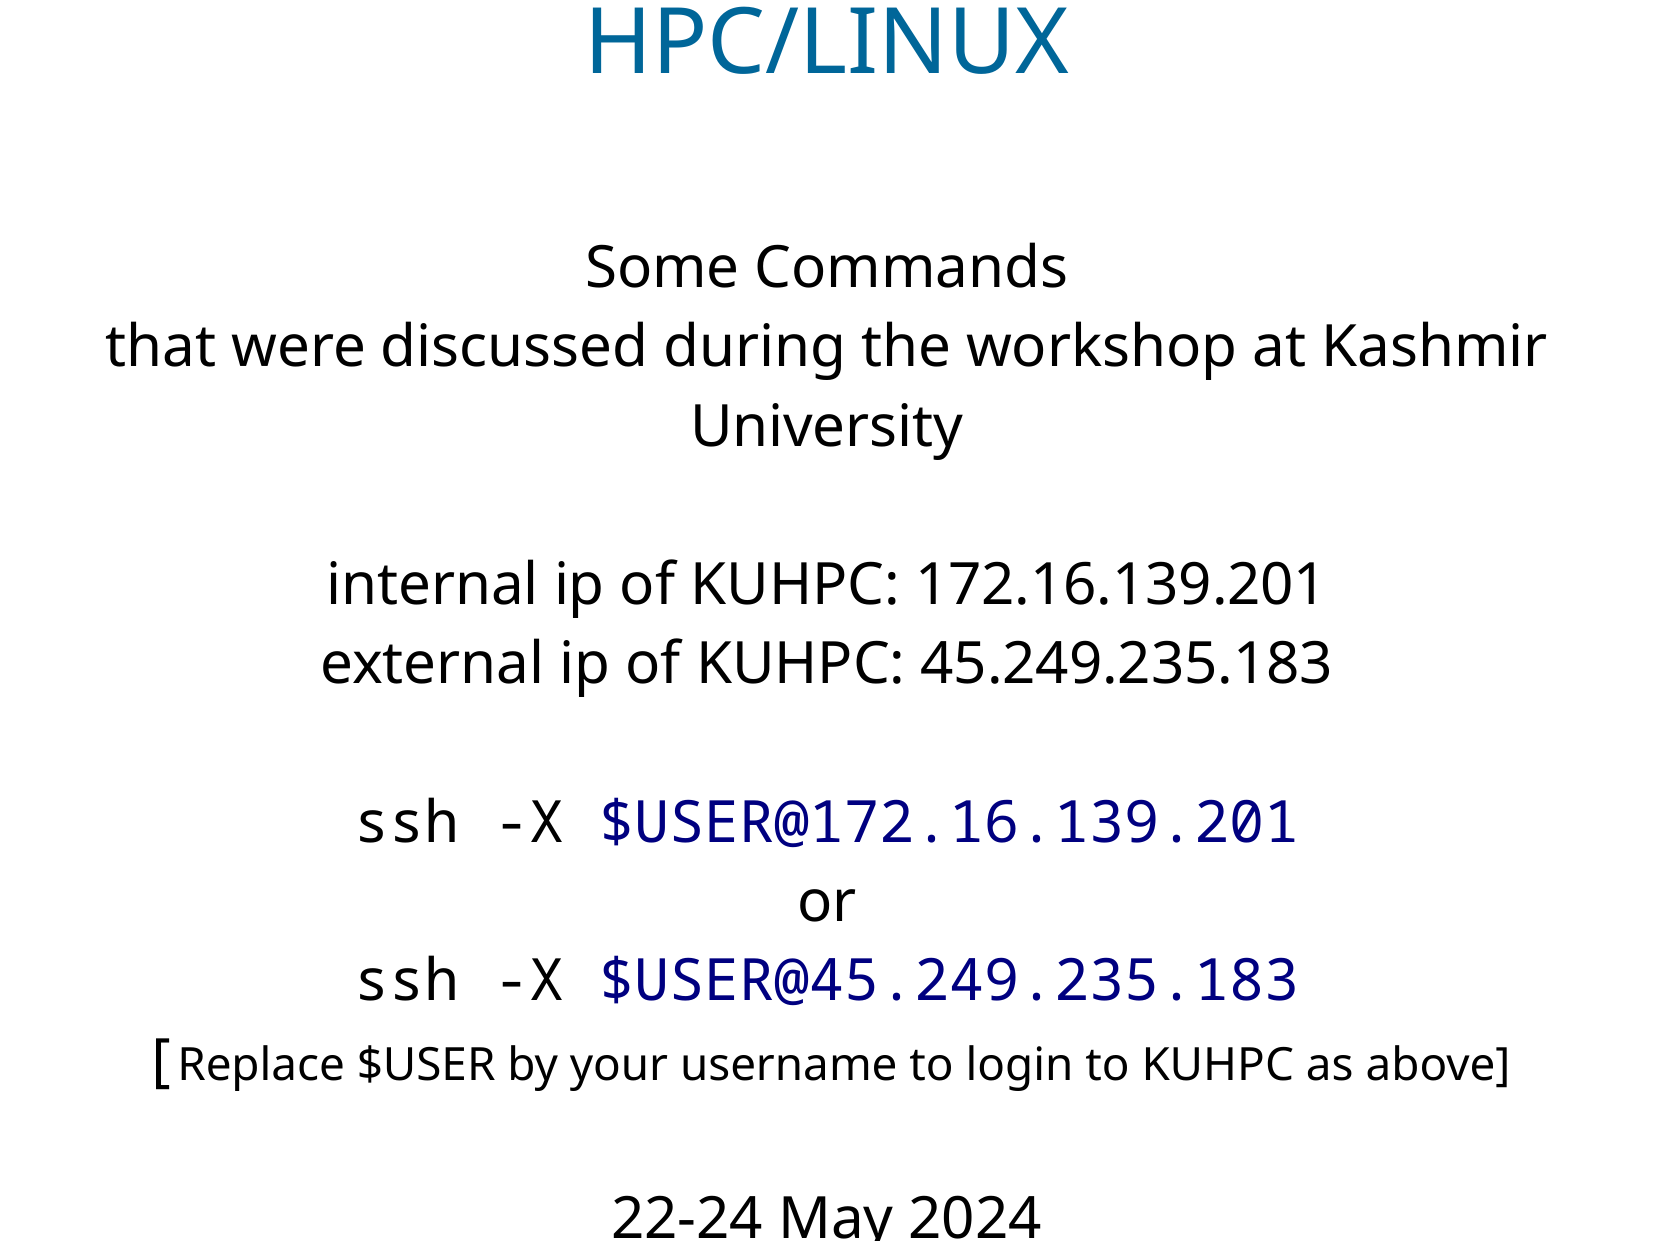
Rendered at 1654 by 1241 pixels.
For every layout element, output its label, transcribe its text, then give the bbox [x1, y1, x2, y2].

title HPC/LINUX Some Commands that were discussed during the workshop at Kashmir University internal ip of KUHPC: 172.16.139.201 external ip of KUHPC: 45.249.235.183 ssh -X $USER@172.16.139.201 or ssh -X $USER@45.249.235.183 [Replace $USER by your username to login to KUHPC as above] 22-24 May 2024 [82, 20, 1571, 1211]
